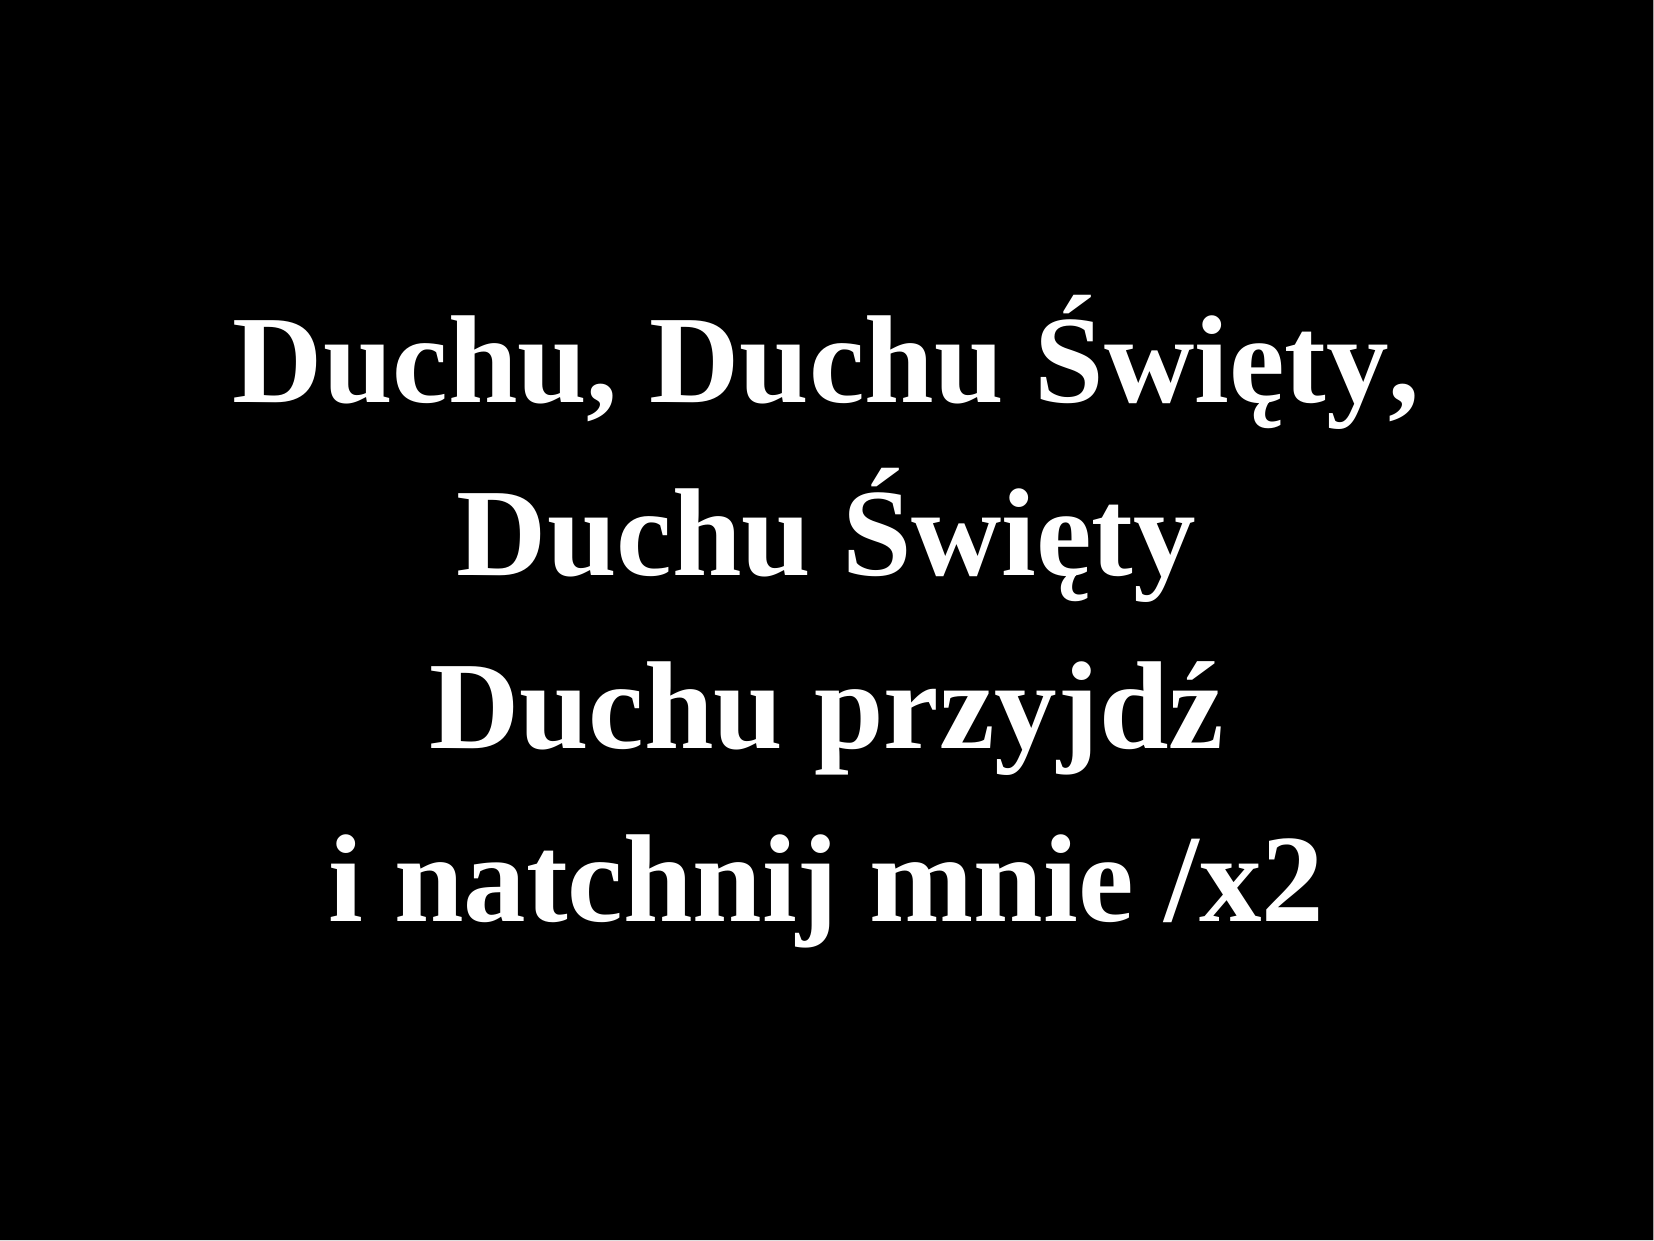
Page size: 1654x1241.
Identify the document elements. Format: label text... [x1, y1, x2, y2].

title Duchu, Duchu Święty, ppp Duchu Święty ppp Duchu przyjdź ppp i natchnij mnie /x2 [0, 0, 1654, 1241]
